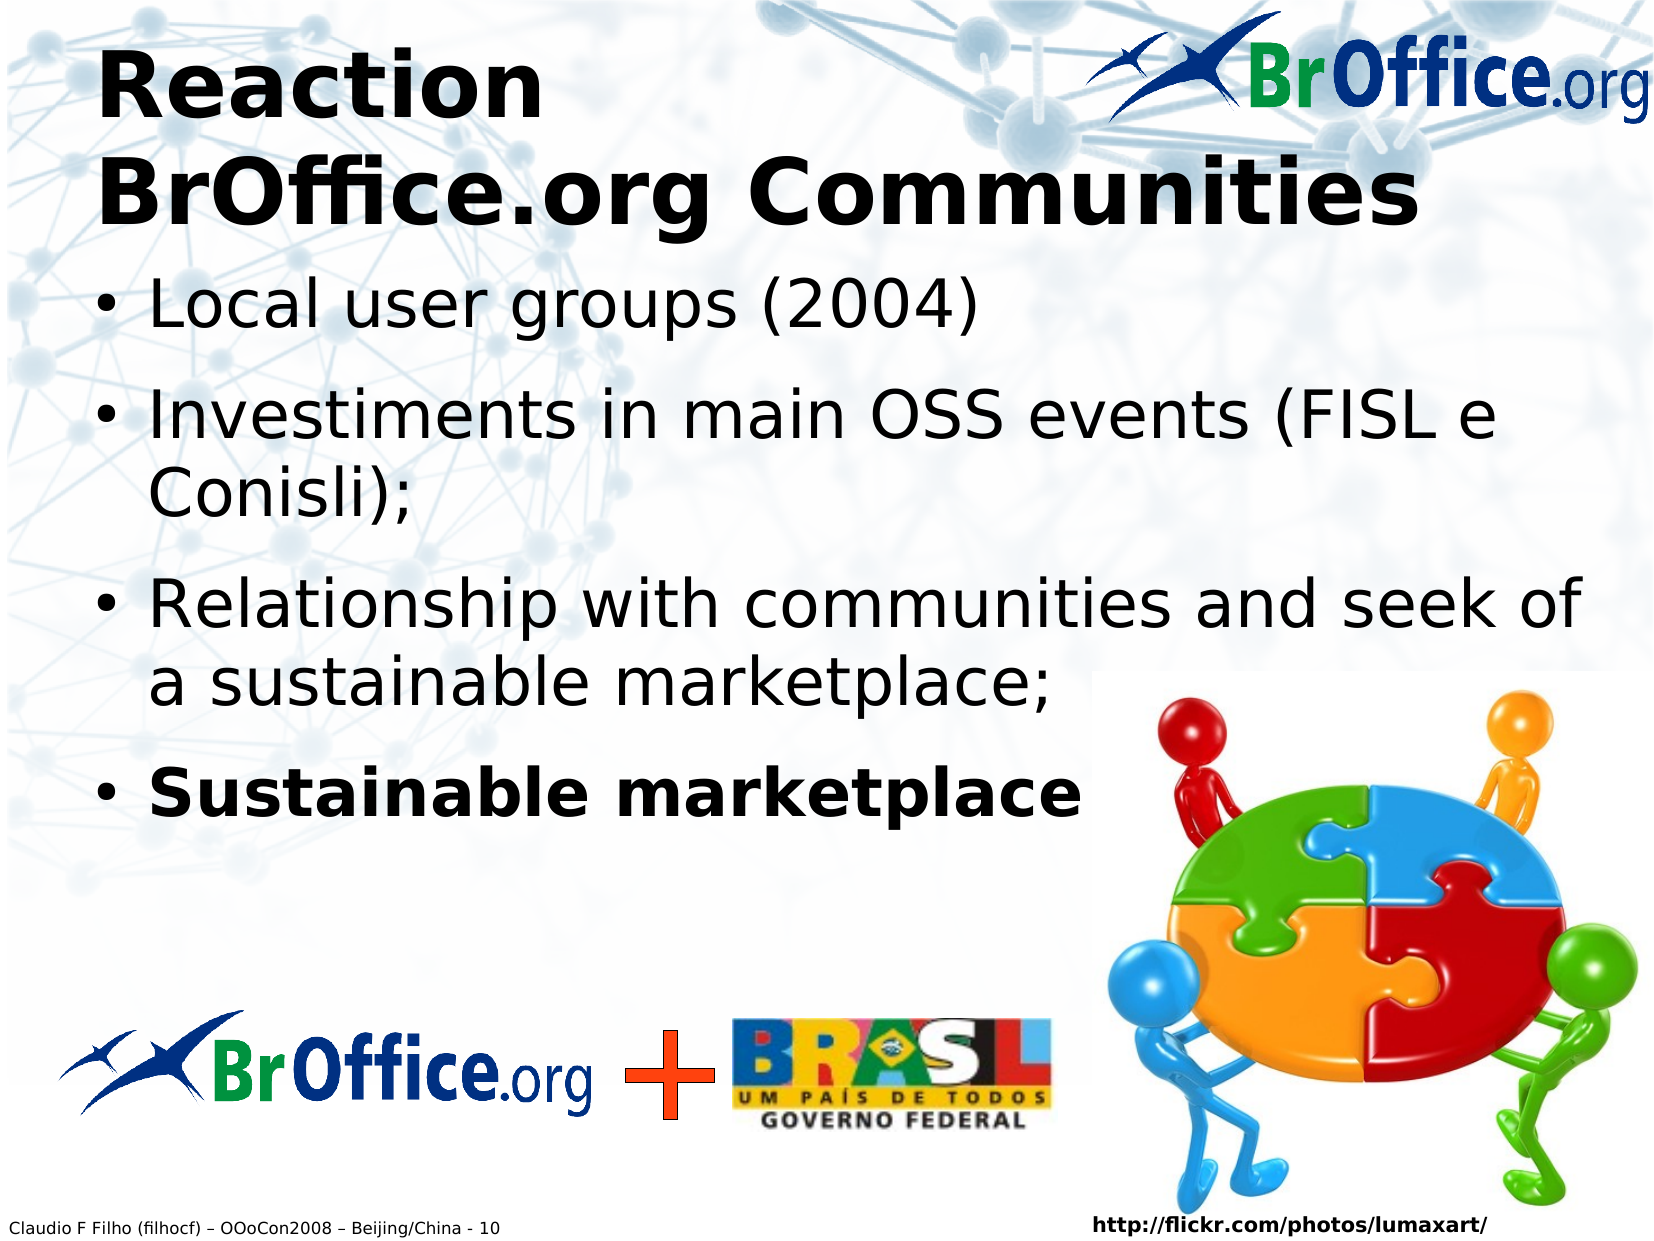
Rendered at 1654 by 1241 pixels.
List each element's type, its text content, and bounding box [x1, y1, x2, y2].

text_box [625, 1030, 715, 1120]
title Reaction BrOffice.org Communities [94, 31, 1477, 246]
picture [7, 0, 1654, 1241]
text_box http://flickr.com/photos/lumaxart/2137737248/ [1077, 1206, 1654, 1241]
list Local user groups (2004) Investiments in main OSS events (FISL e Conisli); Relationship with communities and seek of a sustainable marketplace; Sustainable marketplace [76, 265, 1625, 1143]
